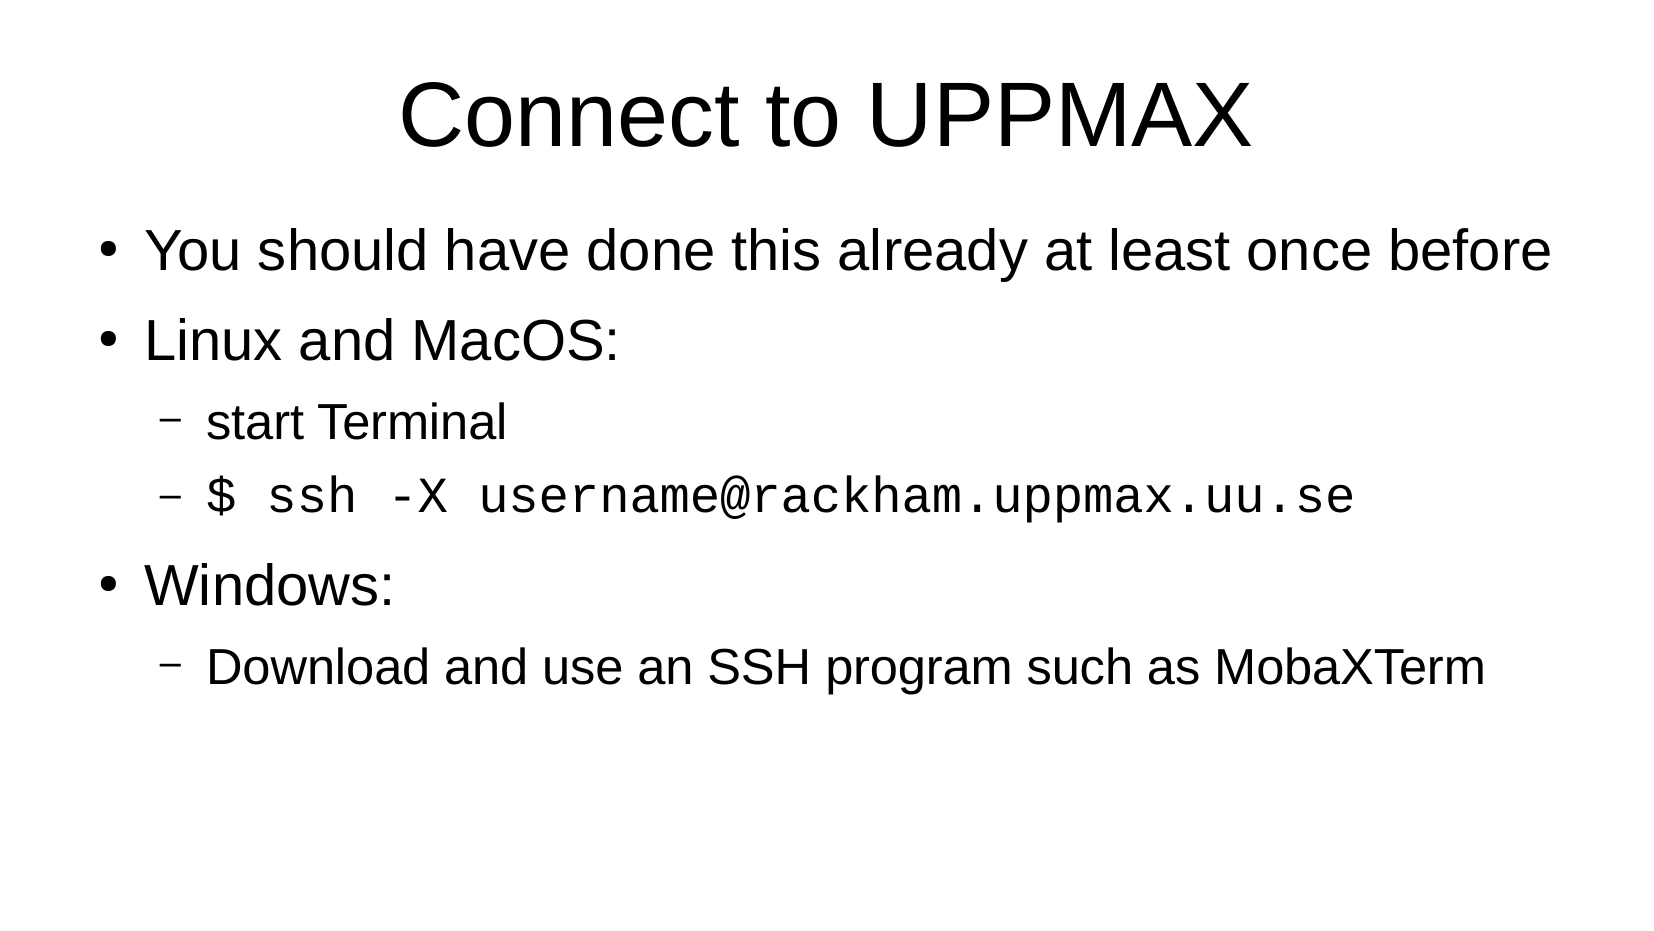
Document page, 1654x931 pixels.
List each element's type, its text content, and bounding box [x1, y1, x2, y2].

title Connect to UPPMAX [82, 37, 1571, 193]
list You should have done this already at least once before Linux and MacOS: start Terminal $ ssh -X username@rackham.uppmax.uu.se Windows: Download and use an SSH program such as MobaXTerm [82, 217, 1571, 758]
